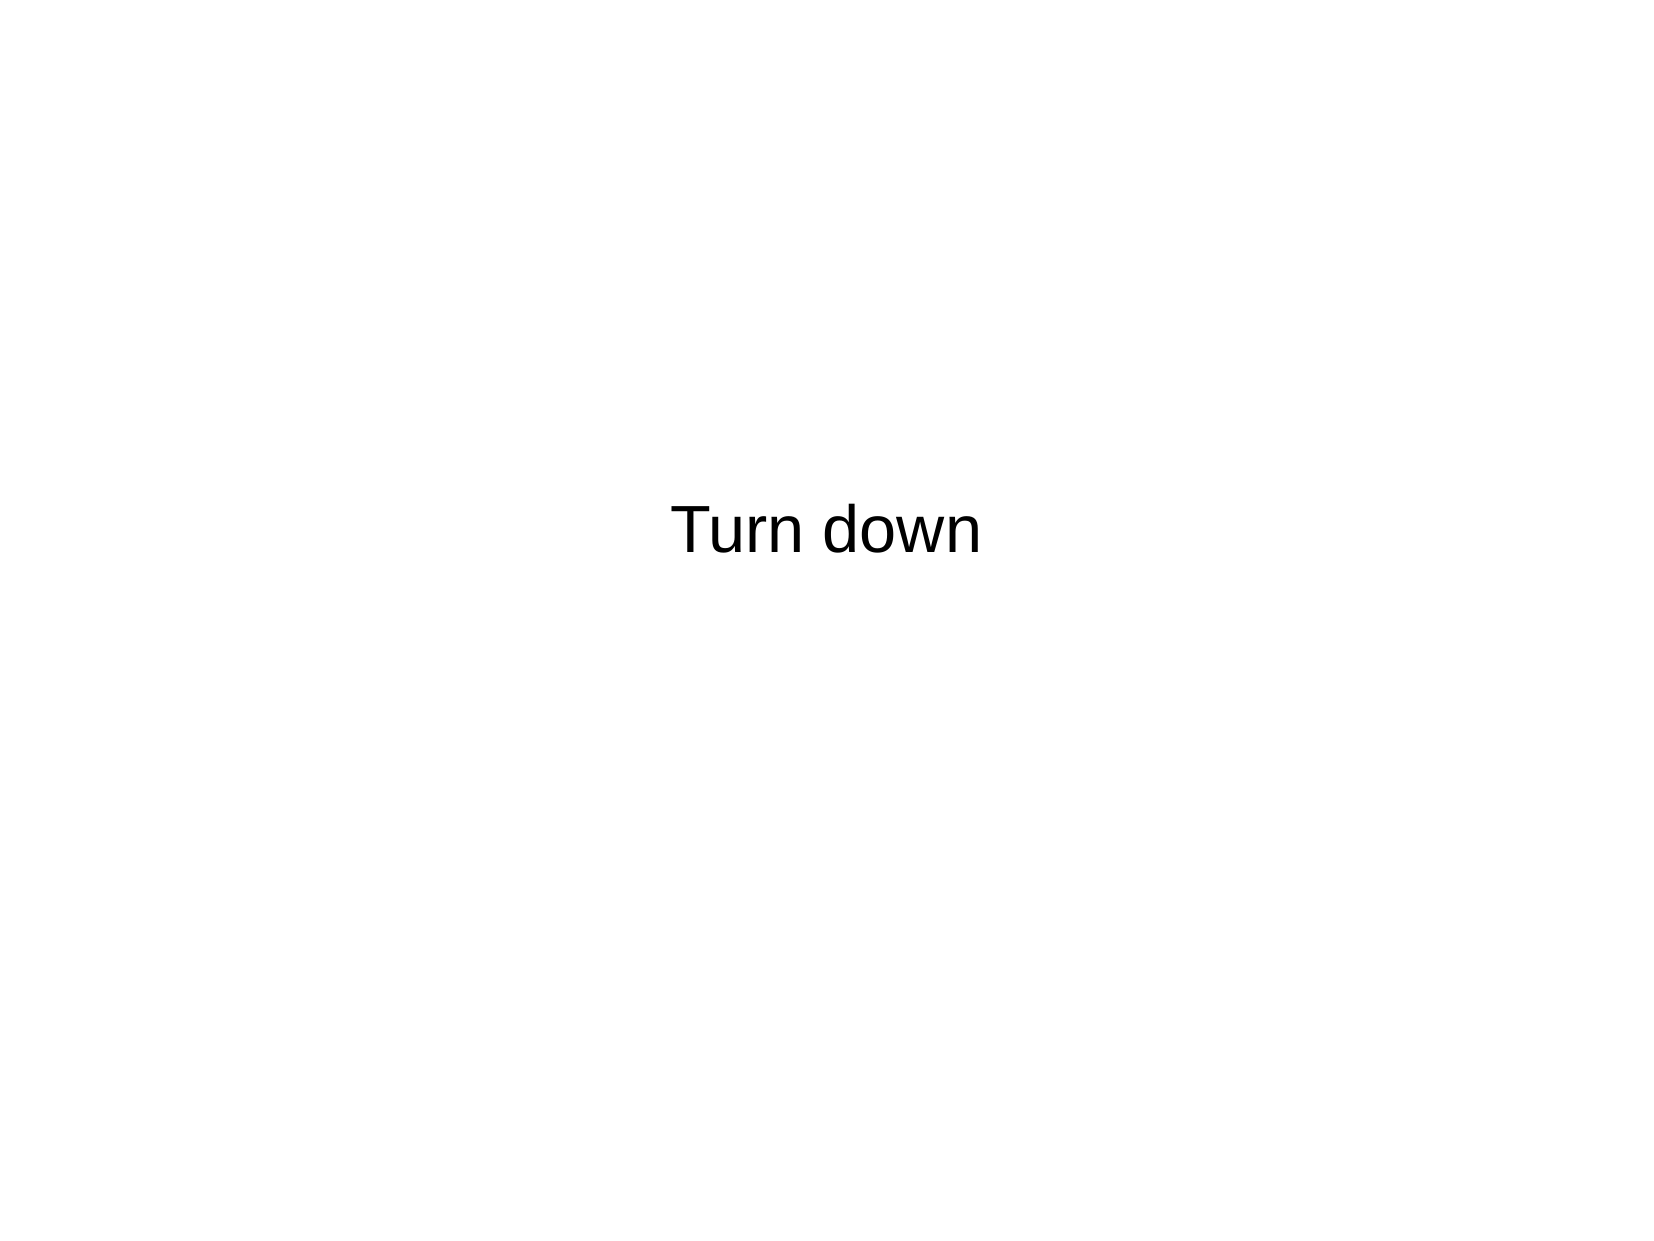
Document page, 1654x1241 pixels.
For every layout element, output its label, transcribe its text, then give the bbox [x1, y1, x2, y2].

subtitle Turn down [82, 49, 1571, 1010]
